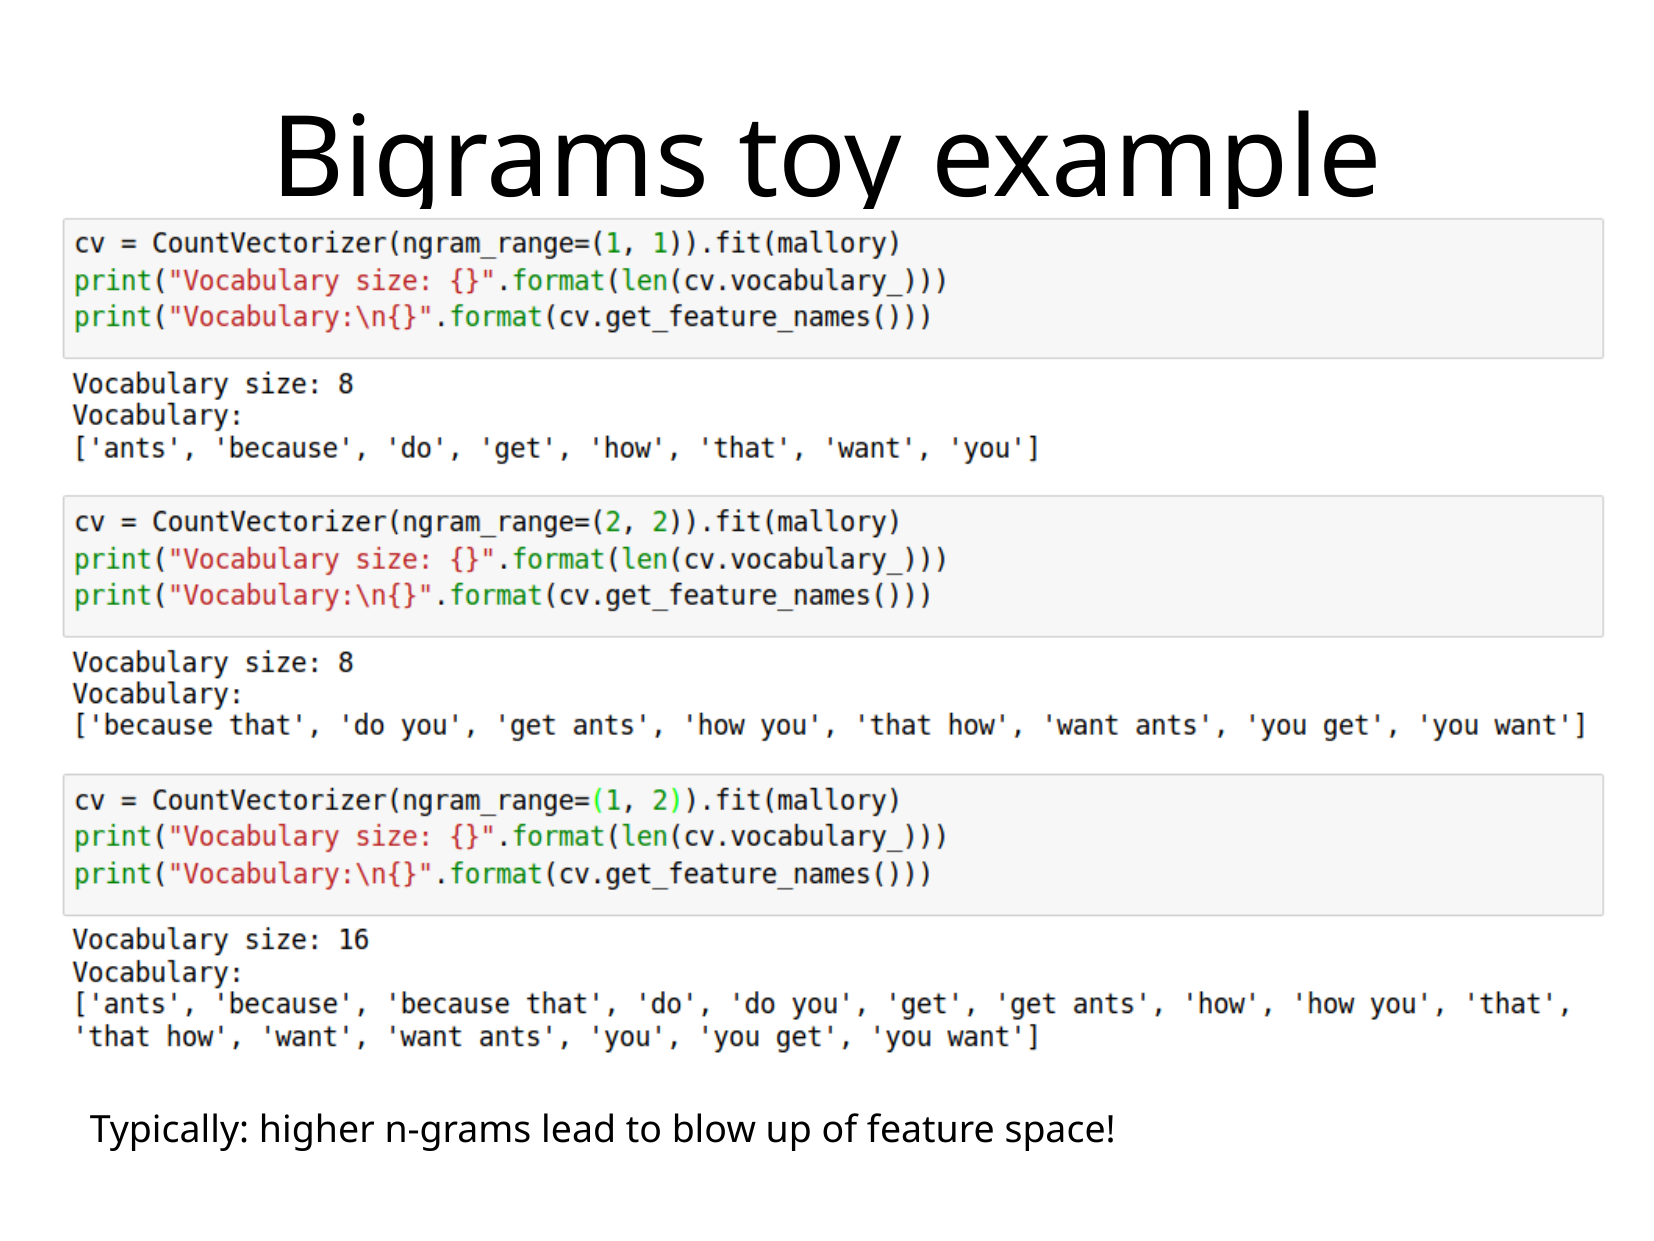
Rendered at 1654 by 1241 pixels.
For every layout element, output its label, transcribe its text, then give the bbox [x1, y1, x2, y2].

text_box Typically: higher n-grams lead to blow up of feature space! [75, 1095, 1516, 1148]
title Bigrams toy example [82, 49, 1571, 209]
picture [60, 209, 1623, 1073]
